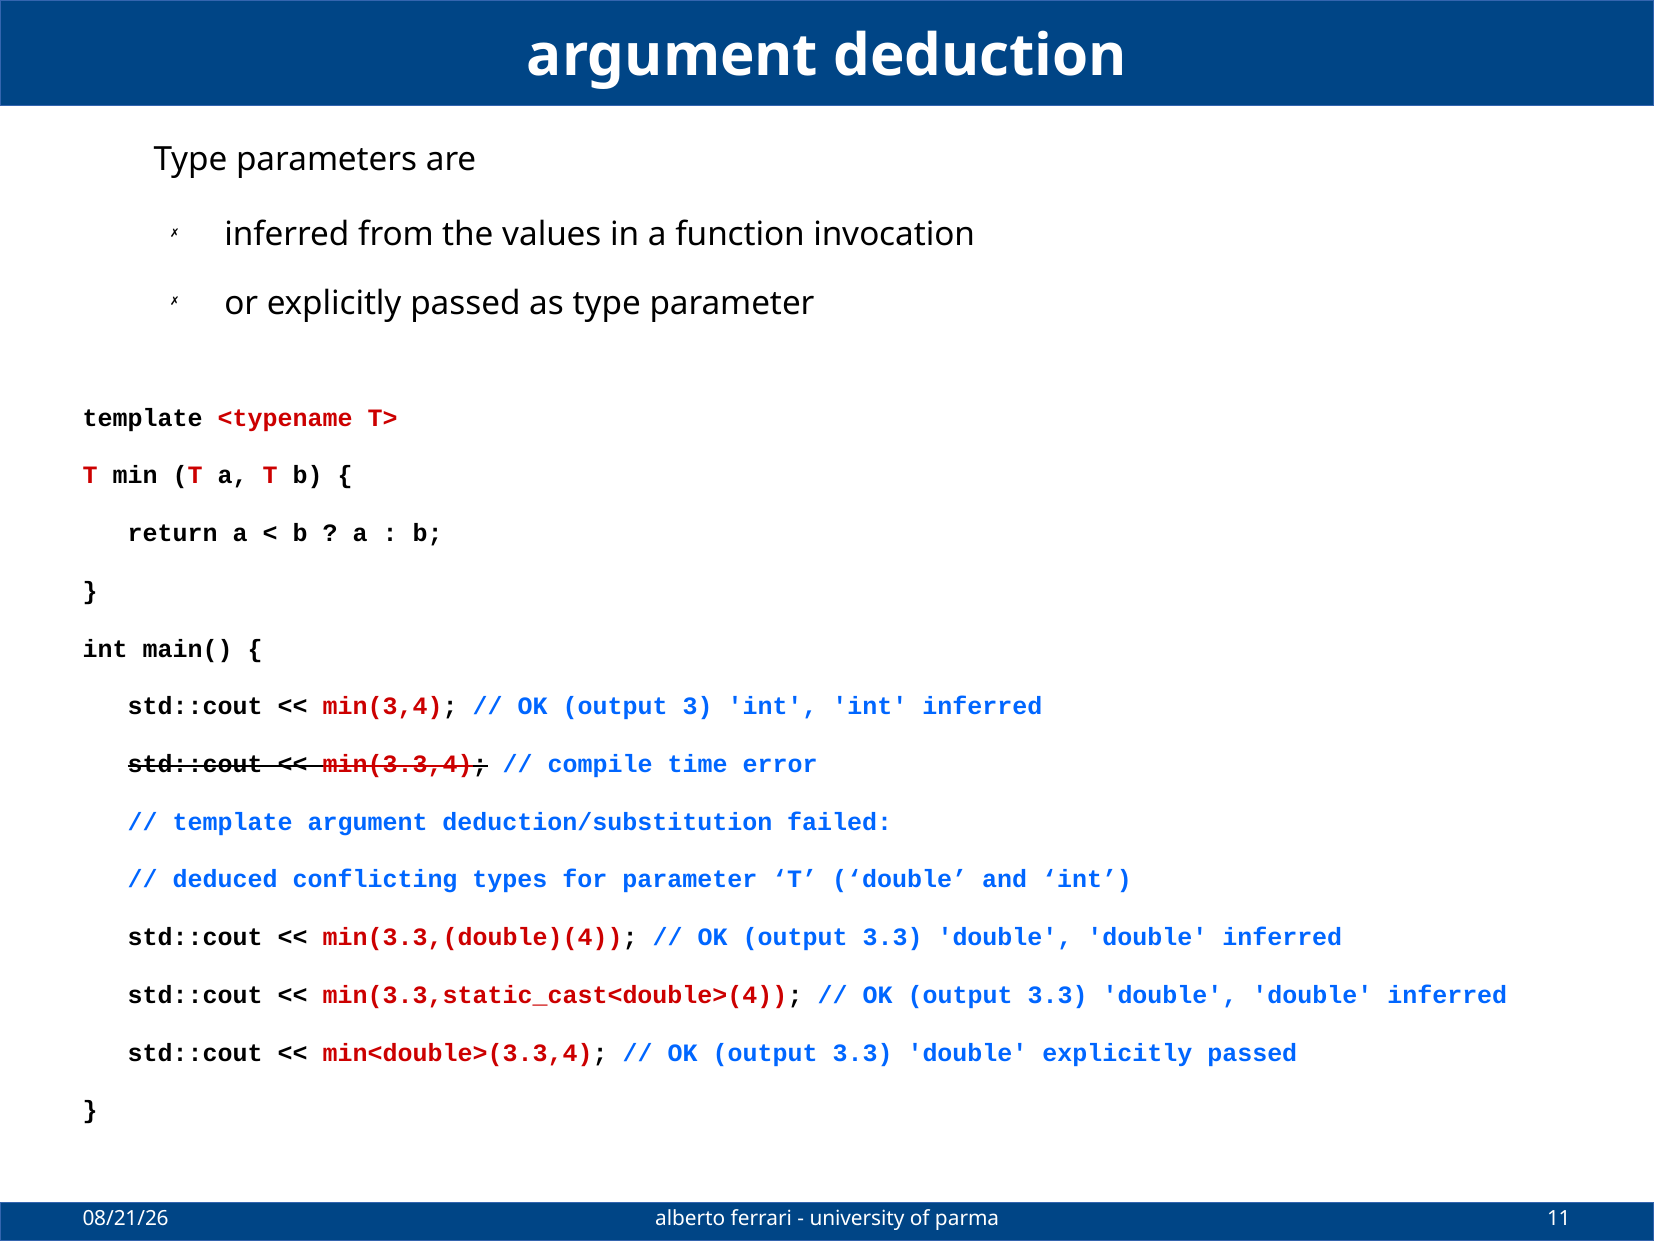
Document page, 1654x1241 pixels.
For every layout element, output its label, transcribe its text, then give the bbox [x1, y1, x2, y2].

title argument deduction [0, 0, 1654, 106]
list Type parameters are inferred from the values in a function invocation or explicitly passed as type parameter template <typename T> T min (T a, T b) { return a < b ? a : b; } int main() { std::cout << min(3,4); // OK (output 3) 'int', 'int' inferred std::cout << min(3.3,4); // compile time error // template argument deduction/substitution failed: // deduced conflicting types for parameter ‘T’ (‘double’ and ‘int’) std::cout << min(3.3,(double)(4)); // OK (output 3.3) 'double', 'double' inferred std::cout << min(3.3,static_cast<double>(4)); // OK (output 3.3) 'double', 'double' inferred std::cout << min<double>(3.3,4); // OK (output 3.3) 'double' explicitly passed } [82, 135, 1571, 1156]
